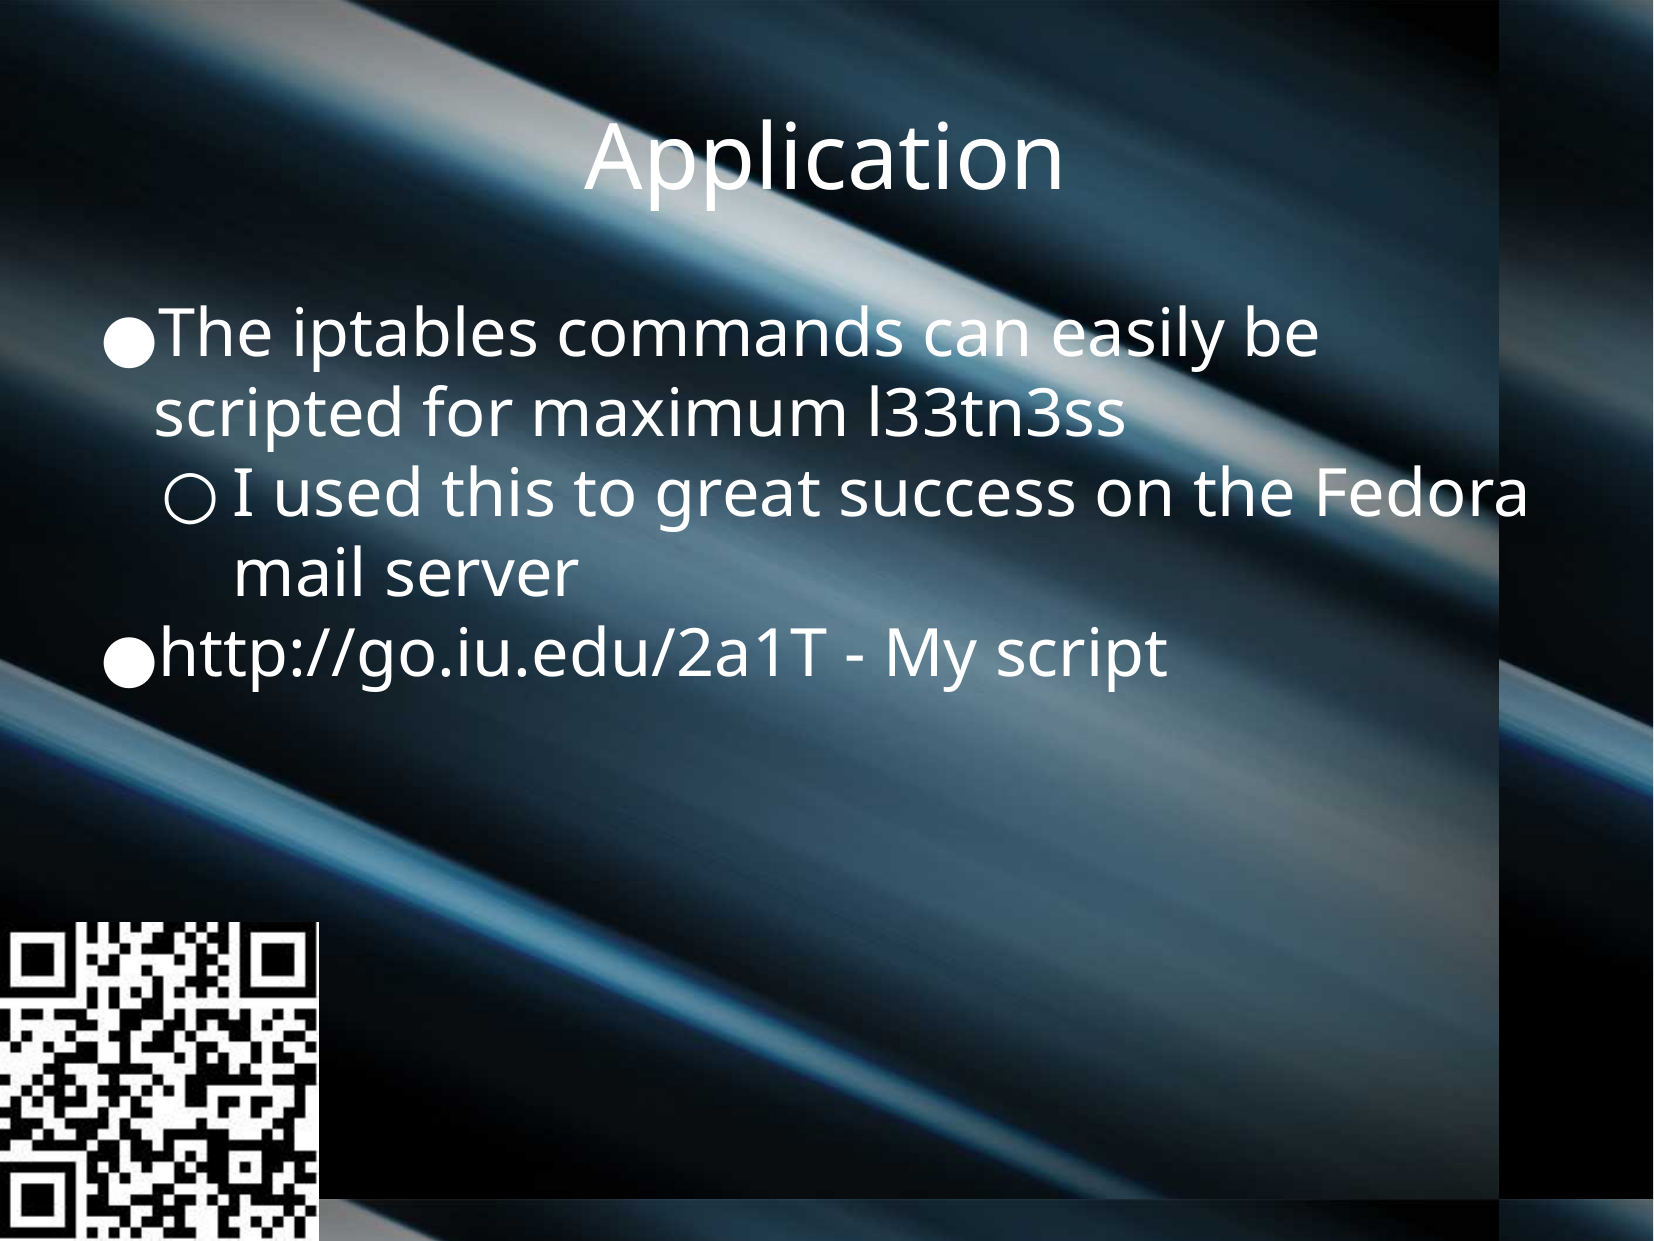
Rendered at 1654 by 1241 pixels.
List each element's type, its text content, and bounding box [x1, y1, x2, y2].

picture [0, 0, 1654, 1241]
text_box Application [82, 49, 1571, 257]
text_box The iptables commands can easily be scripted for maximum l33tn3ss I used this to great success on the Fedora mail server http://go.iu.edu/2a1T - My script [82, 290, 1571, 923]
